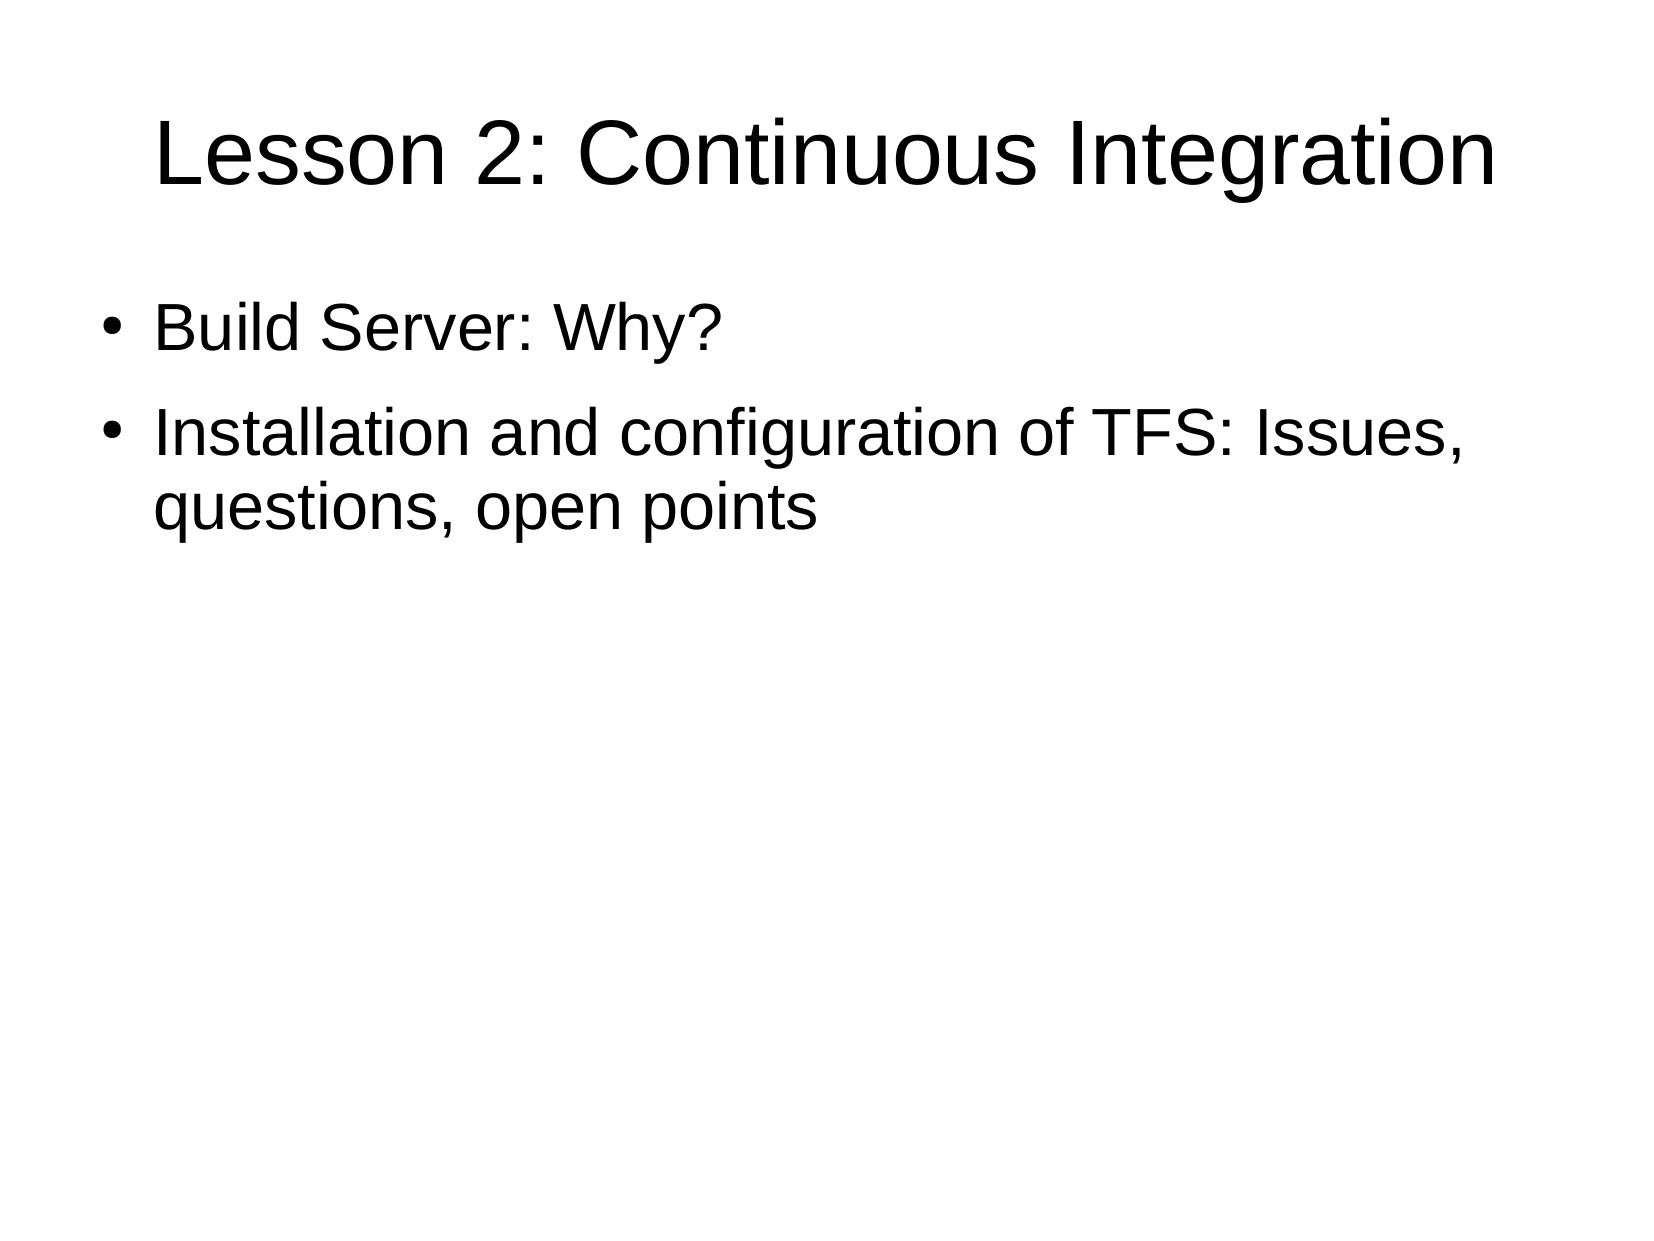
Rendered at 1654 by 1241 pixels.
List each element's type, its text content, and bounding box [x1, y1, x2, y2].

title Lesson 2: Continuous Integration [82, 49, 1571, 257]
list Build Server: Why? Installation and configuration of TFS: Issues, questions, open points [82, 290, 1571, 1010]
